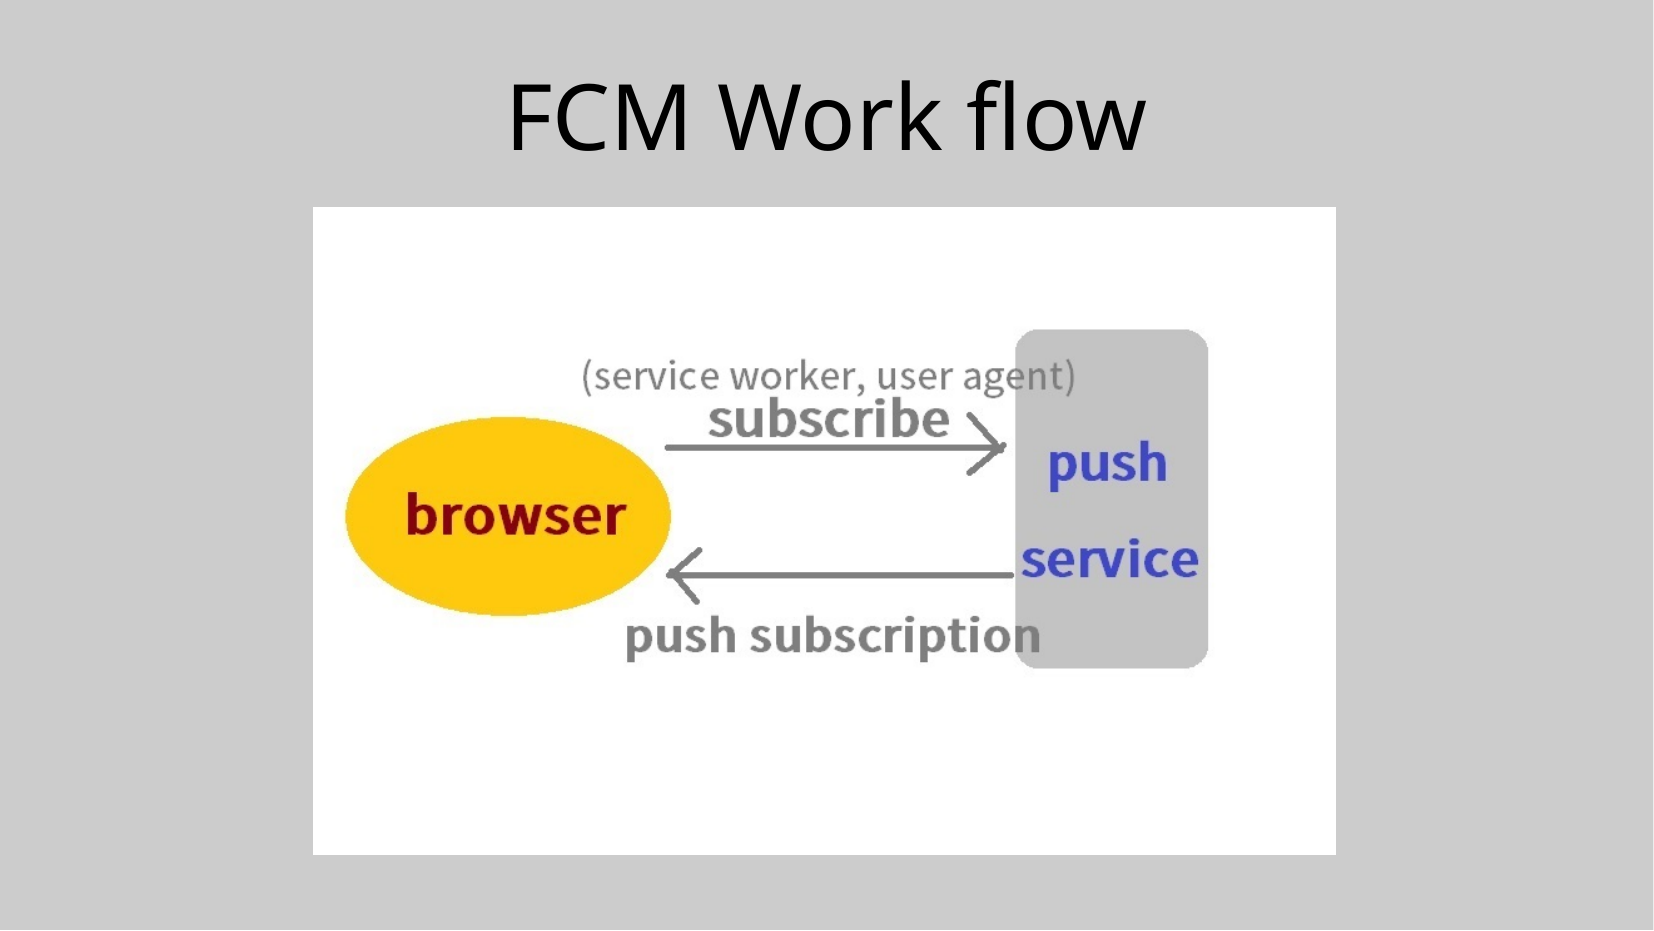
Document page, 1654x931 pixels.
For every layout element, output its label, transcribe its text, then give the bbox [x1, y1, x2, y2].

title FCM Work flow [82, 37, 1571, 193]
picture [313, 207, 1336, 856]
